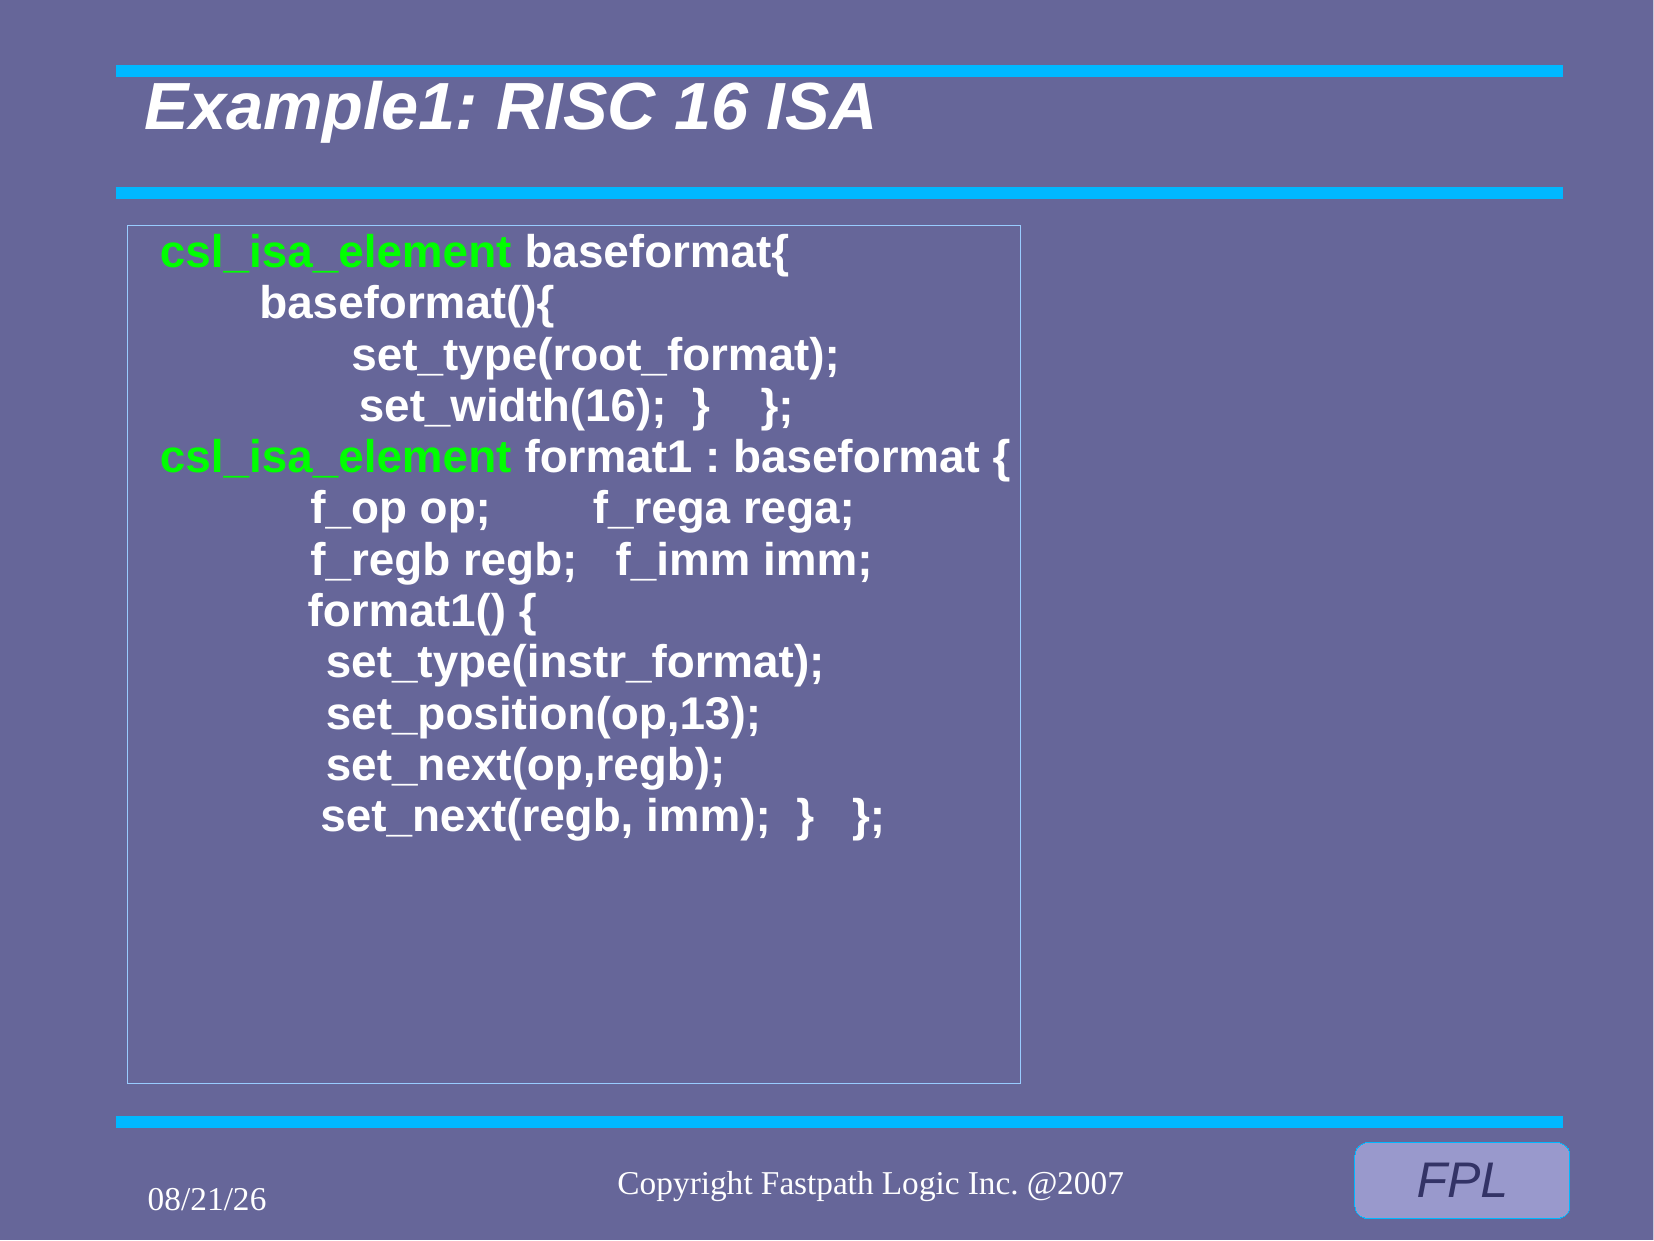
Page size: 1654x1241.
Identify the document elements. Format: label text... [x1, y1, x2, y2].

text_box csl_isa_element baseformat{ baseformat(){ set_type(root_format); set_width(16); } }; csl_isa_element format1 : baseformat { f_op op; f_rega rega; f_regb regb; f_imm imm; format1() { set_type(instr_format); set_position(op,13); set_next(op,regb); set_next(regb, imm); } }; [145, 218, 1022, 1065]
text_box Example1: RISC 16 ISA [84, 69, 922, 170]
text_box csl_isa_element baseformat{ baseformat(){ set_type(root_format); set_width(16); } }; csl_isa_element format1 : baseformat { f_op op; f_rega rega; f_regb regb; f_imm imm; format1() { set_type(instr_format); set_position(op,13); set_next(op,regb); set_next(regb, imm); } }; [145, 226, 1020, 1065]
